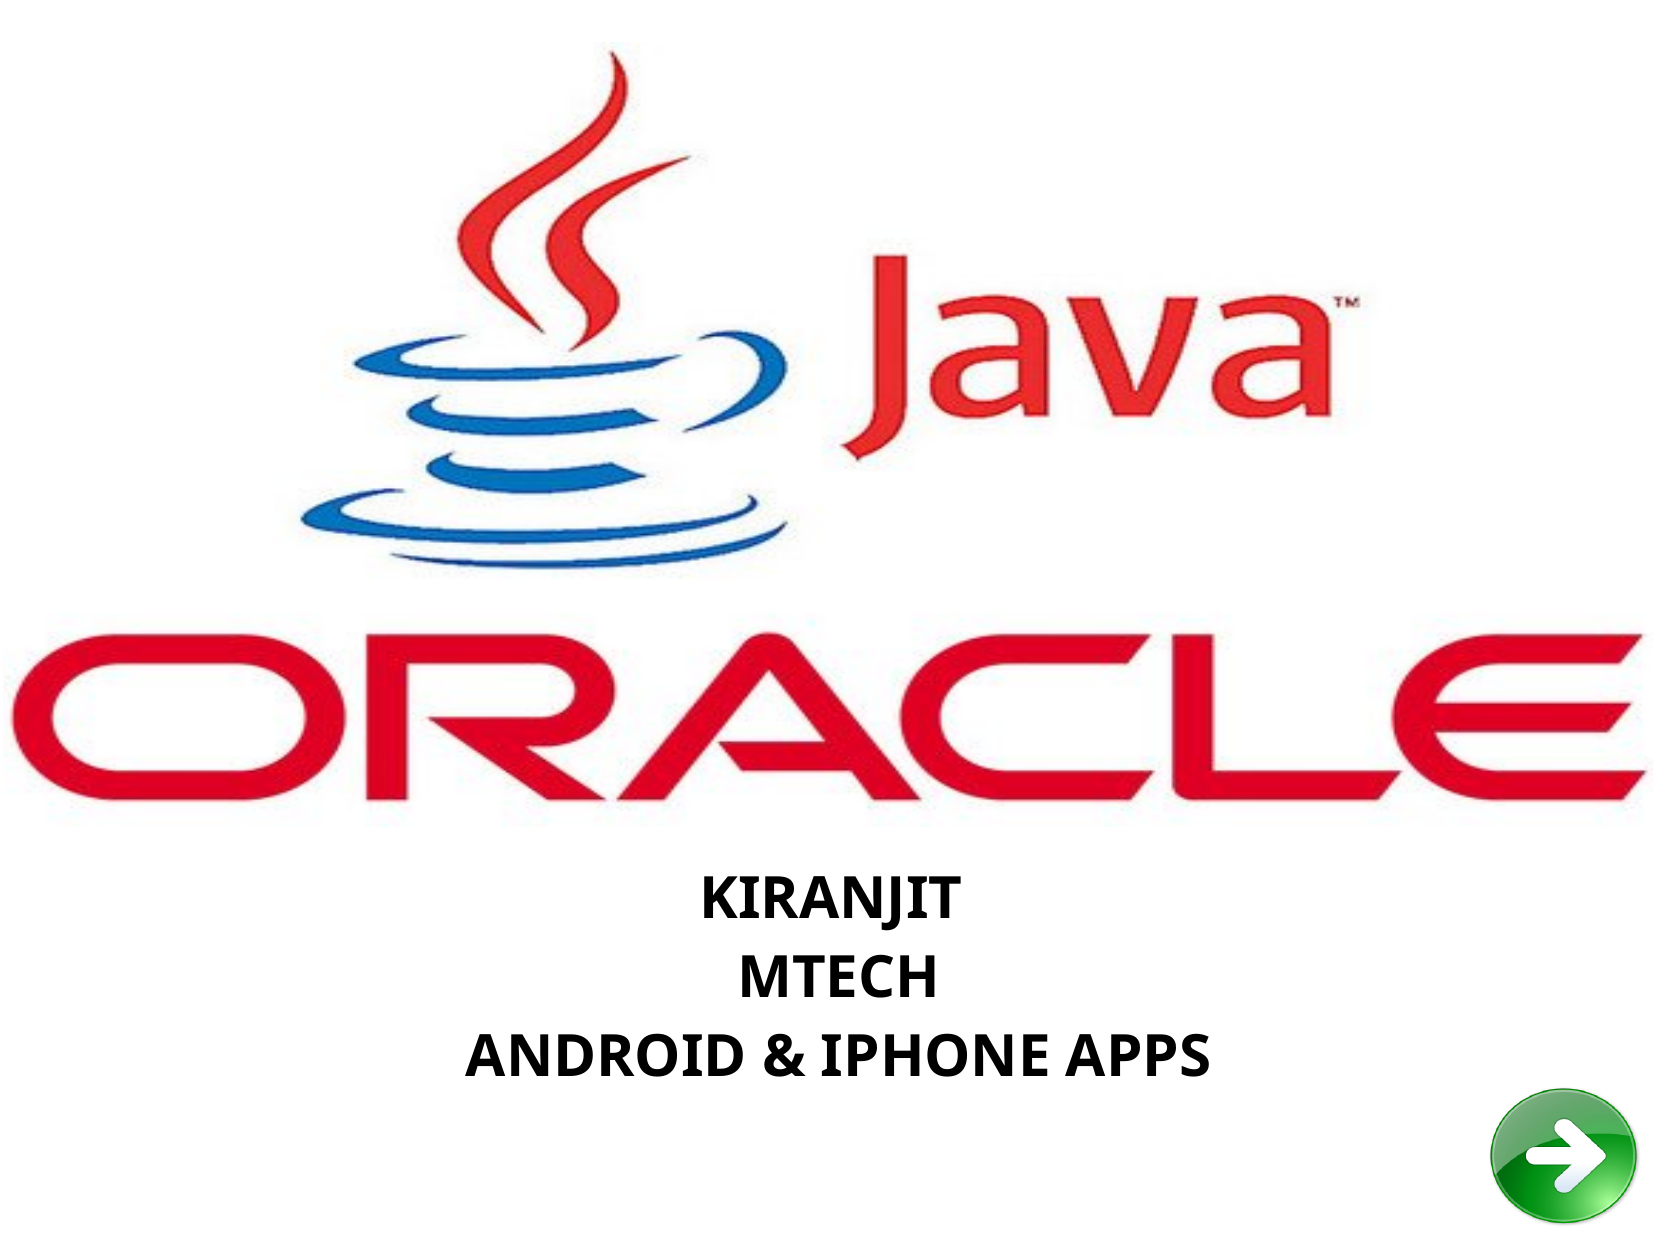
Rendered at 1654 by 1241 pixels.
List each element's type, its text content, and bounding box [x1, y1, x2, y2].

picture [1488, 1086, 1641, 1227]
subtitle KIRANJIT MTECH ANDROID & IPHONE APPS [94, 827, 1583, 1241]
picture [3, 42, 1654, 827]
